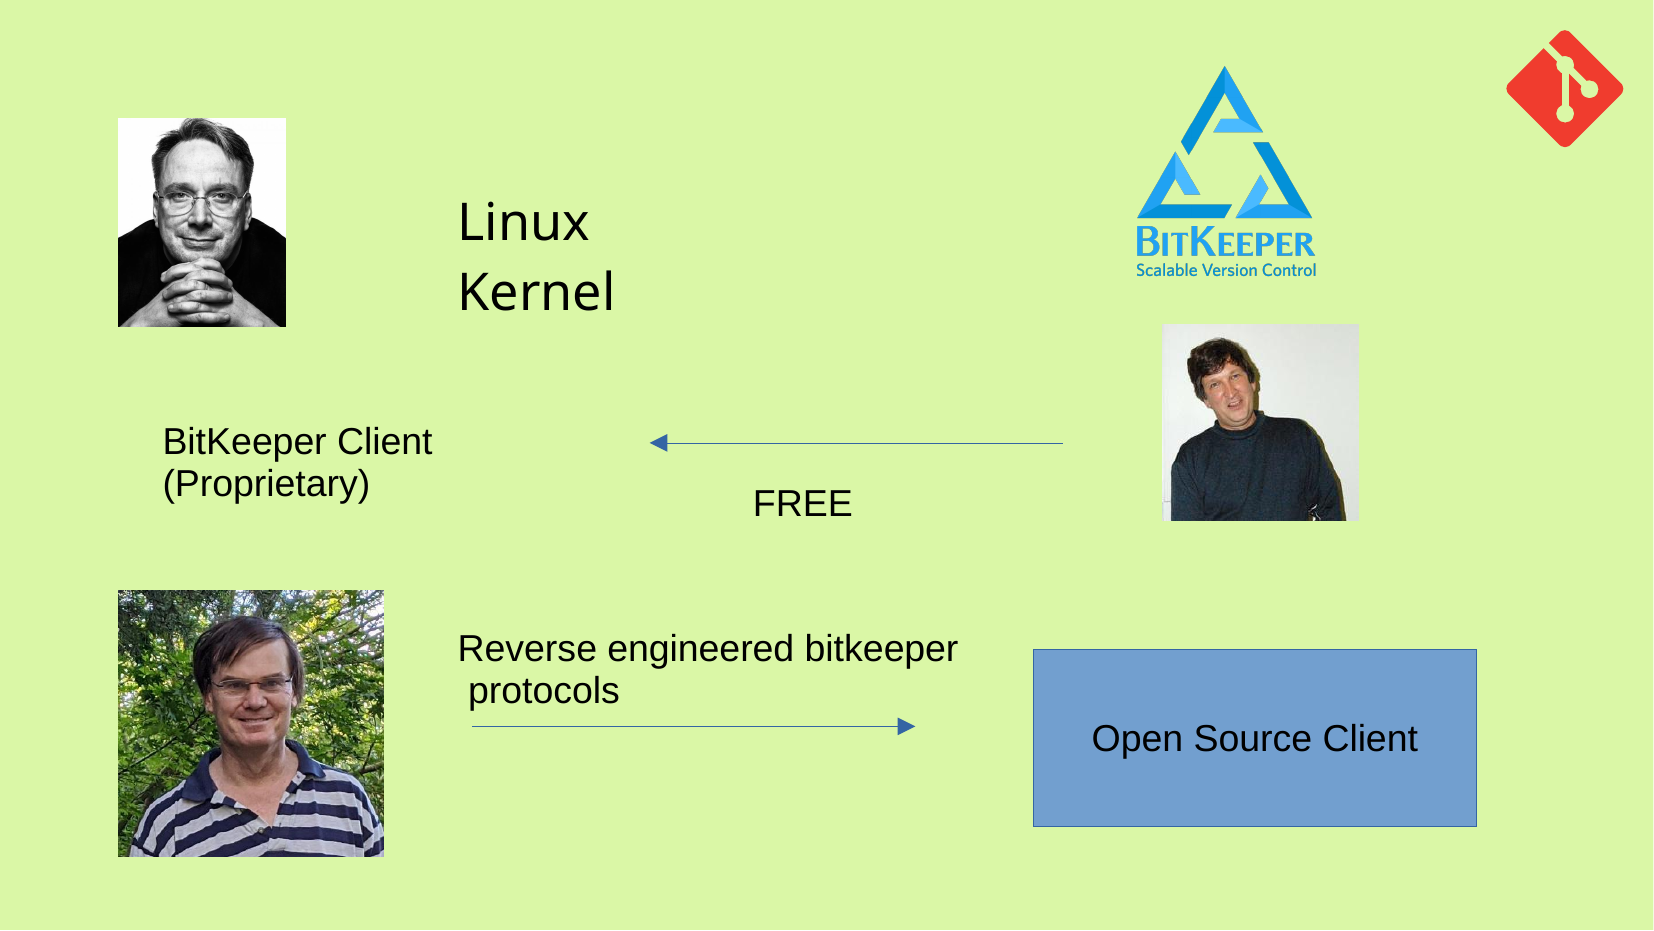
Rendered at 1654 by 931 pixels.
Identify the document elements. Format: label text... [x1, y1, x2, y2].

picture [1505, 29, 1625, 148]
text_box Reverse engineered bitkeeper protocols [442, 620, 975, 719]
picture [118, 590, 384, 857]
text_box Linux Kernel [442, 177, 650, 321]
picture [1122, 58, 1329, 297]
picture [1162, 324, 1359, 521]
text_box FREE [738, 474, 1034, 532]
picture [118, 118, 286, 327]
text_box BitKeeper Client (Proprietary) [147, 413, 562, 513]
text_box Open Source Client [1033, 649, 1477, 827]
